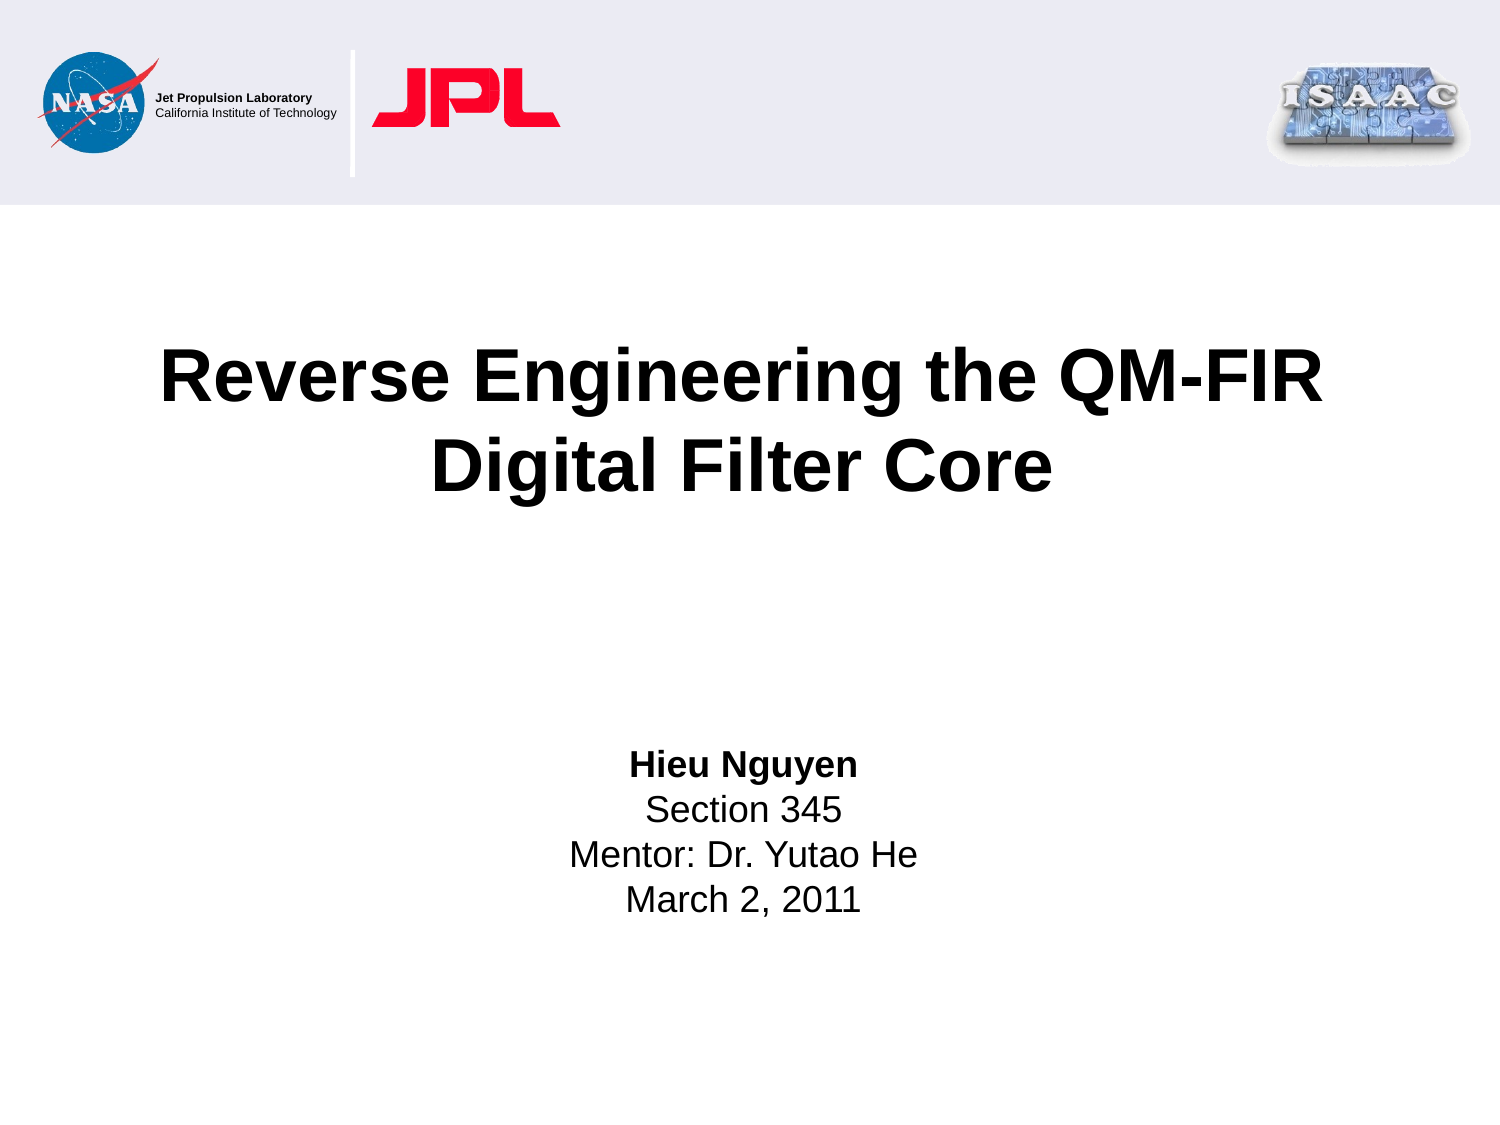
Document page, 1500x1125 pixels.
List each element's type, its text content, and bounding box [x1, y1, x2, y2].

text_box Hieu Nguyen Section 345 Mentor: Dr. Yutao He March 2, 2011 [162, 725, 1325, 913]
text_box Reverse Engineering the QM-FIR Digital Filter Core [55, 281, 1431, 544]
picture [66, 77, 72, 91]
picture [1262, 37, 1475, 171]
picture [37, 52, 164, 159]
